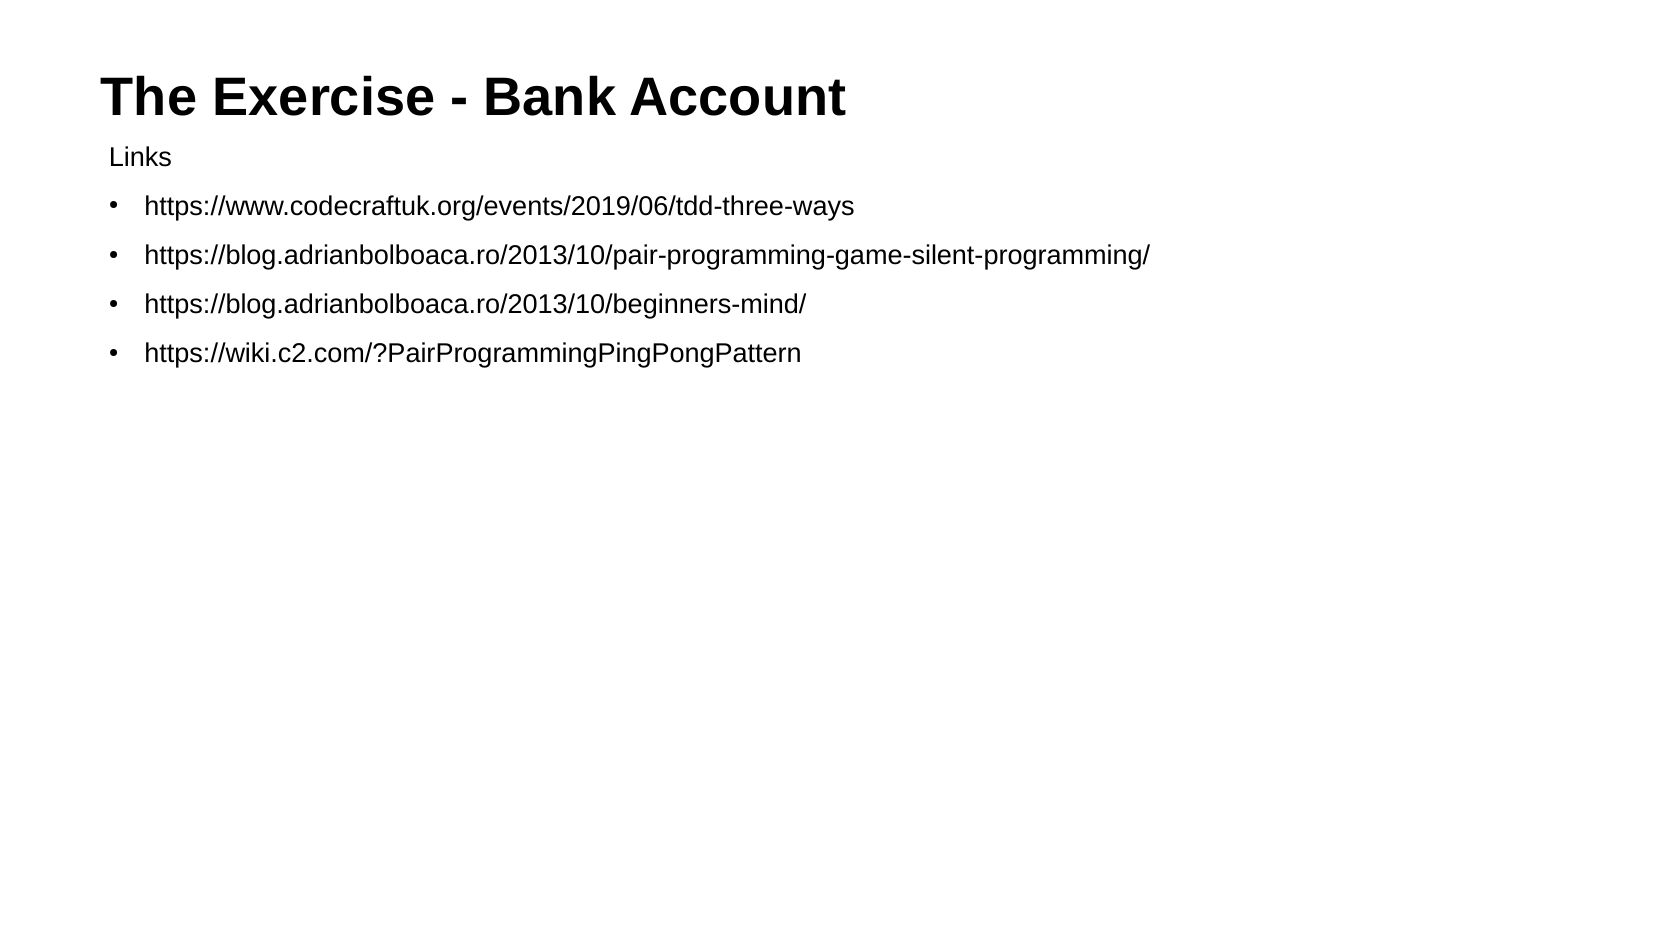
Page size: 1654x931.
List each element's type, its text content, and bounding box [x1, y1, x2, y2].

text_box Links https://www.codecraftuk.org/events/2019/06/tdd-three-ways https://blog.adrianbolboaca.ro/2013/10/pair-programming-game-silent-programming/ https://blog.adrianbolboaca.ro/2013/10/beginners-mind/ https://wiki.c2.com/?PairProgrammingPingPongPattern [94, 134, 1447, 889]
text_box The Exercise - Bank Account [85, 59, 1418, 135]
